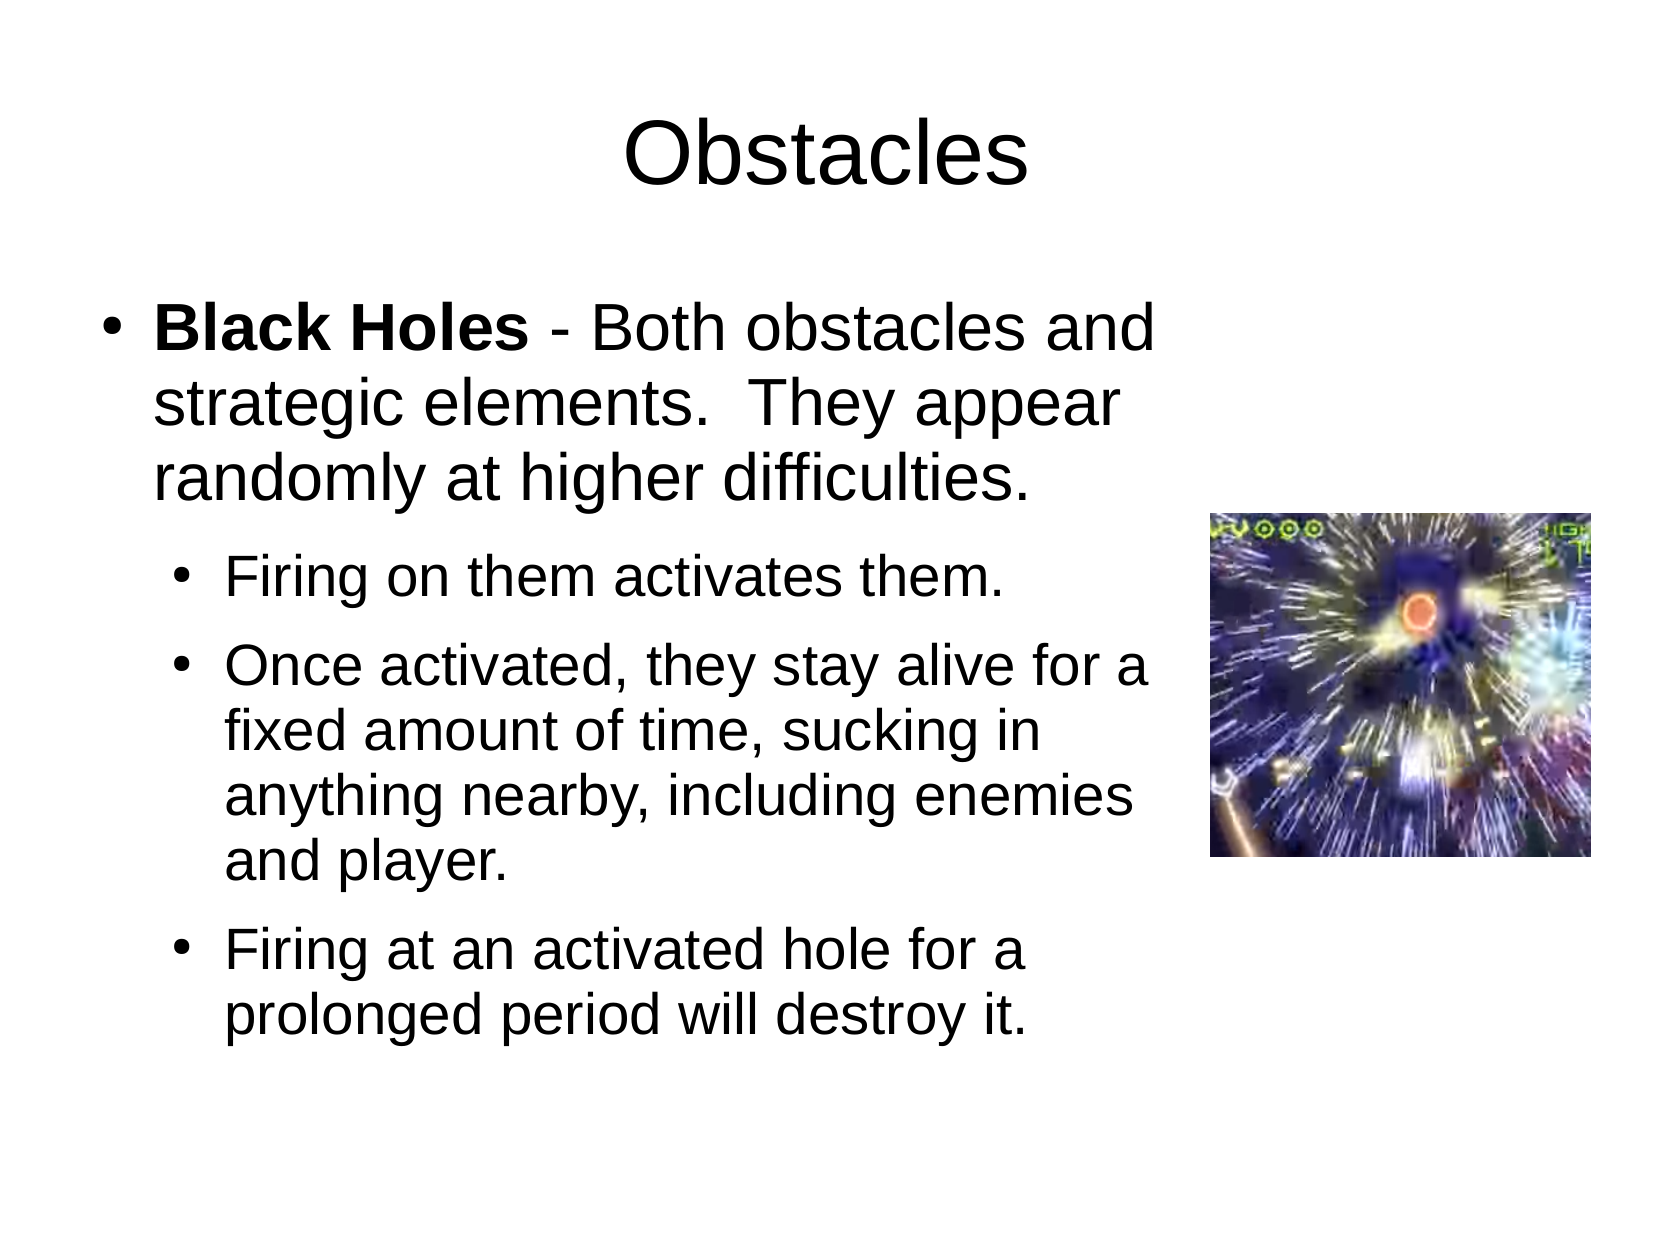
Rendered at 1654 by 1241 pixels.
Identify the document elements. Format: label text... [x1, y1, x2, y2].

picture [1210, 513, 1591, 857]
title Obstacles [82, 49, 1571, 257]
list Black Holes - Both obstacles and strategic elements. They appear randomly at higher difficulties. Firing on them activates them. Once activated, they stay alive for a fixed amount of time, sucking in anything nearby, including enemies and player. Firing at an activated hole for a prolonged period will destroy it. [82, 290, 1182, 1120]
